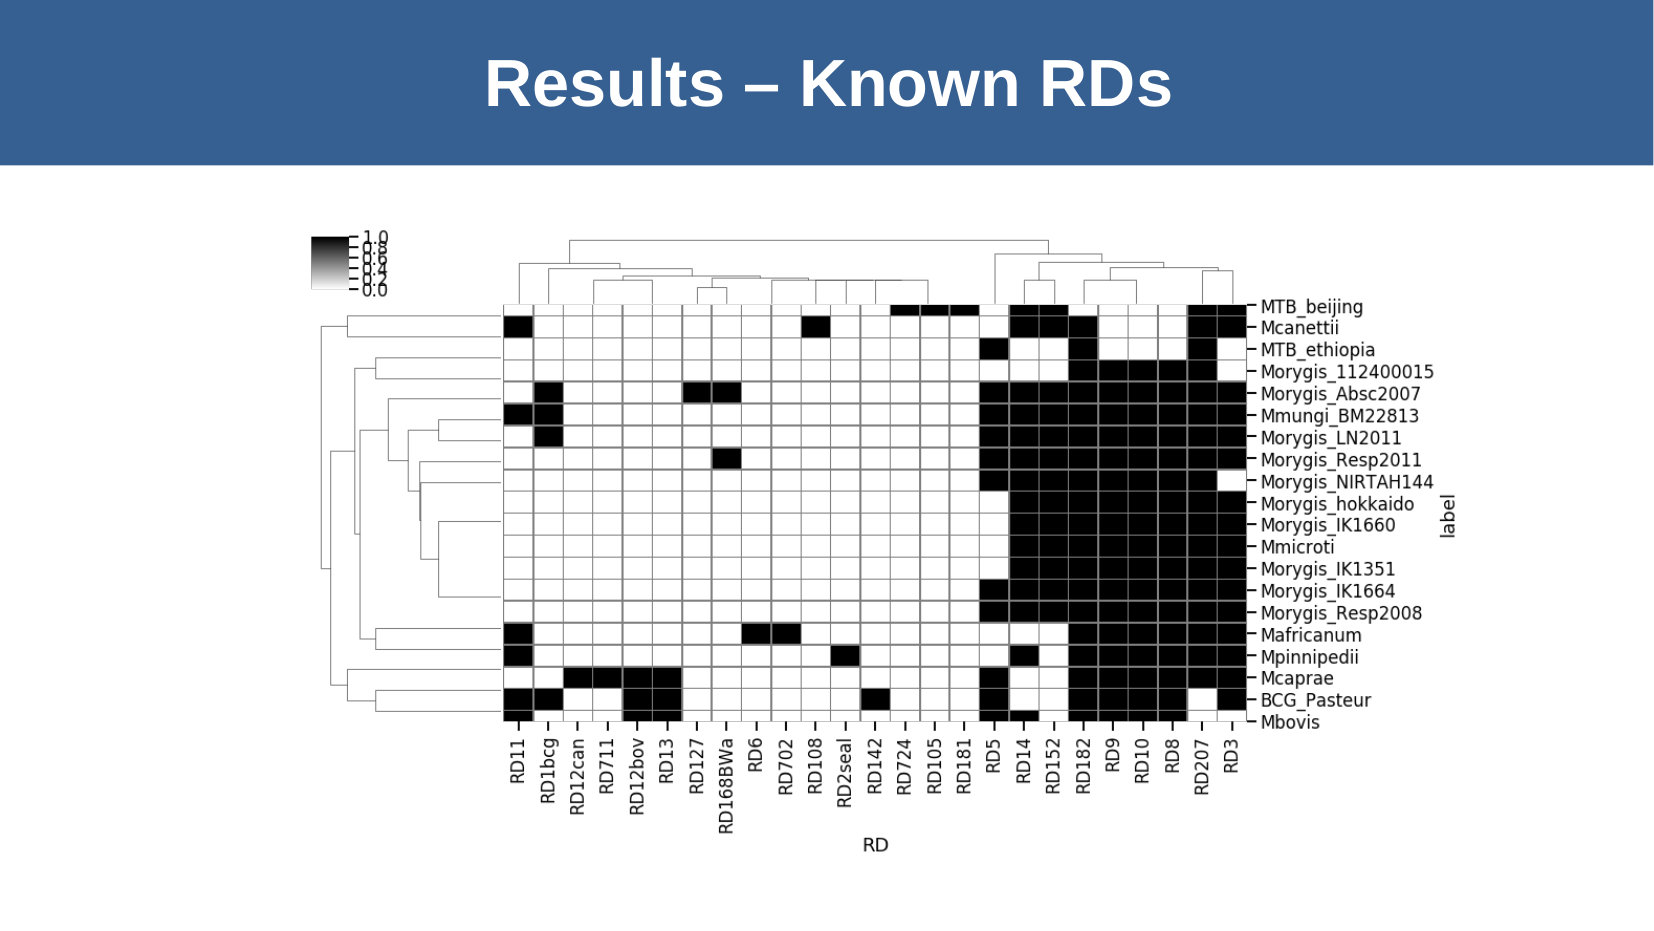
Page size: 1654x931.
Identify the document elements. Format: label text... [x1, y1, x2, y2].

picture [304, 222, 1465, 863]
text_box Results – Known RDs [0, 0, 1654, 166]
